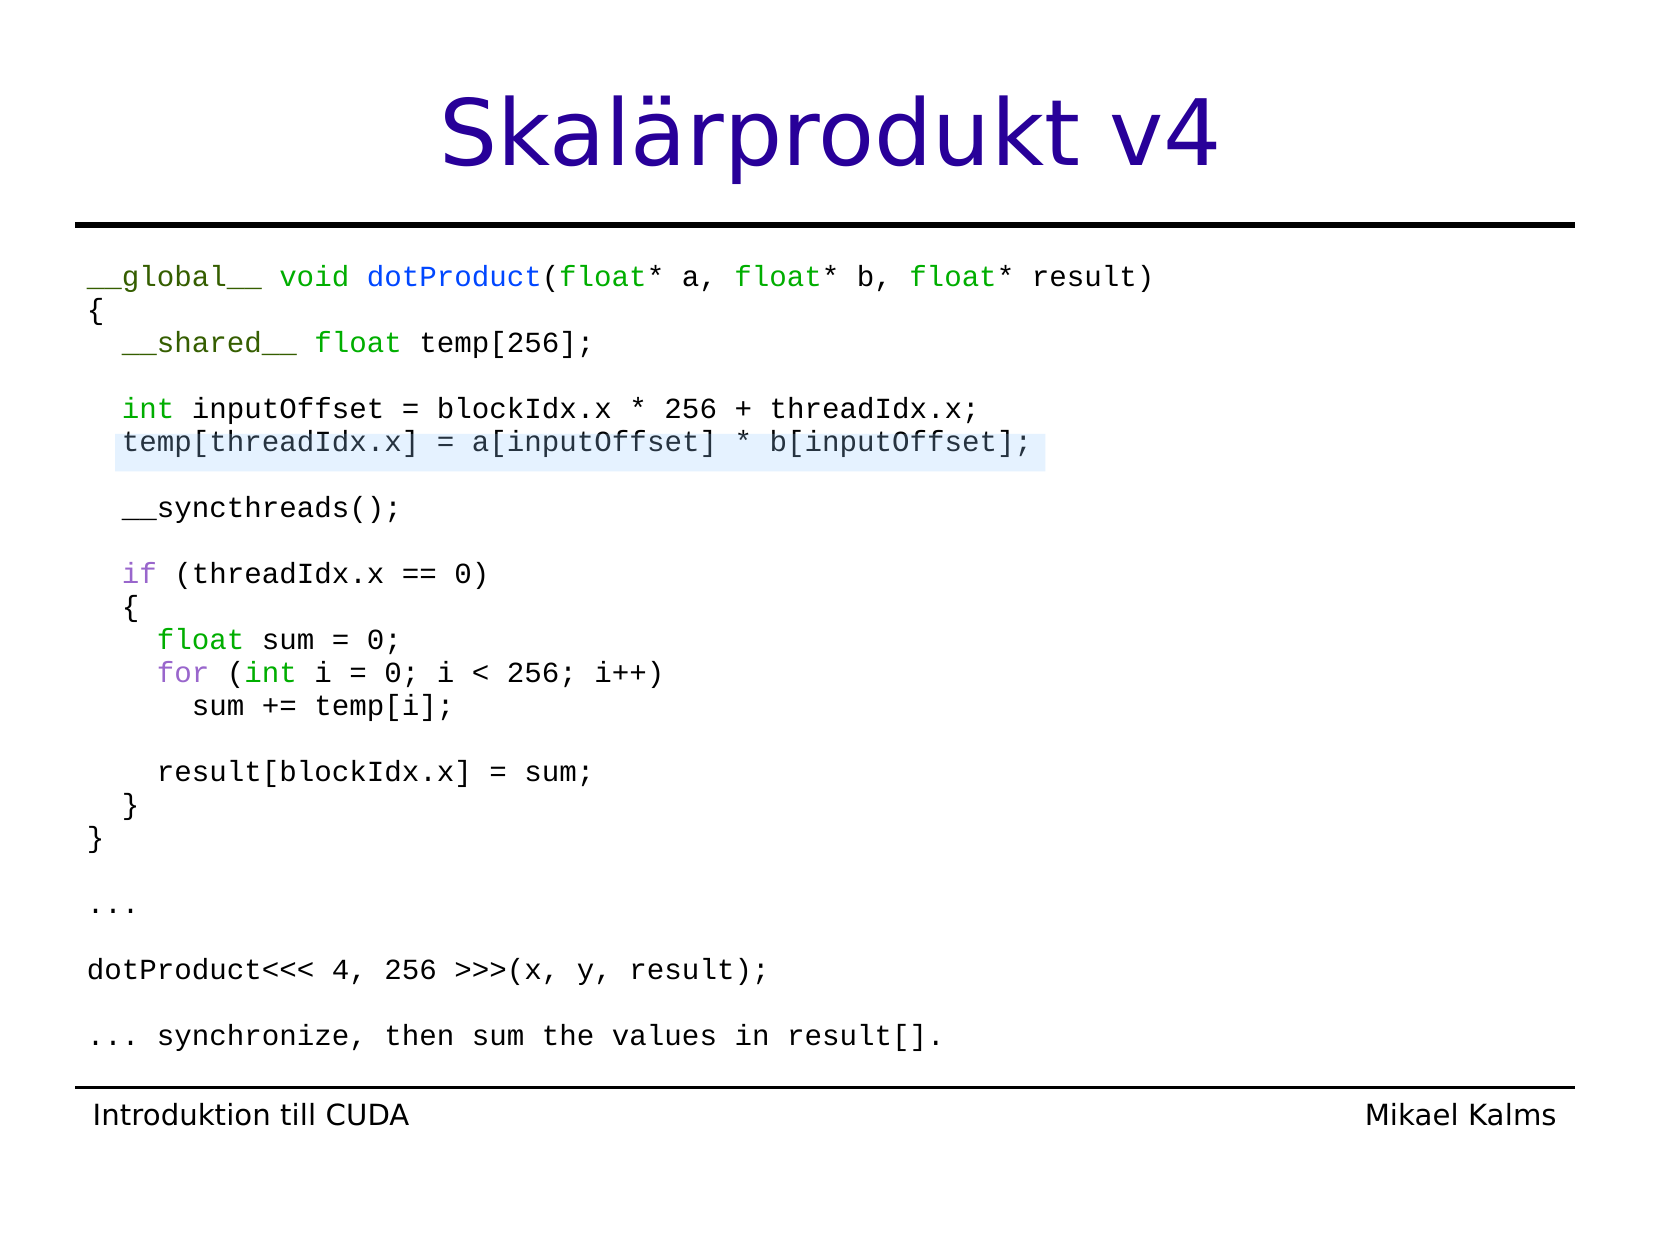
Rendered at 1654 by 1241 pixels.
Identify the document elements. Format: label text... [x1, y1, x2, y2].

text_box Mikael Kalms [1347, 1087, 1576, 1144]
text_box [115, 433, 1046, 472]
text_box __global__ void dotProduct(float* a, float* b, float* result) { __shared__ float temp[256]; int inputOffset = blockIdx.x * 256 + threadIdx.x; temp[threadIdx.x] = a[inputOffset] * b[inputOffset]; __syncthreads(); if (threadIdx.x == 0) { float sum = 0; for (int i = 0; i < 256; i++) sum += temp[i]; result[blockIdx.x] = sum; } } ... dotProduct<<< 4, 256 >>>(x, y, result); ... synchronize, then sum the values in result[]. [86, 284, 1576, 1066]
title Skalärprodukt v4 [86, 37, 1576, 231]
text_box Introduktion till CUDA [75, 1087, 428, 1144]
